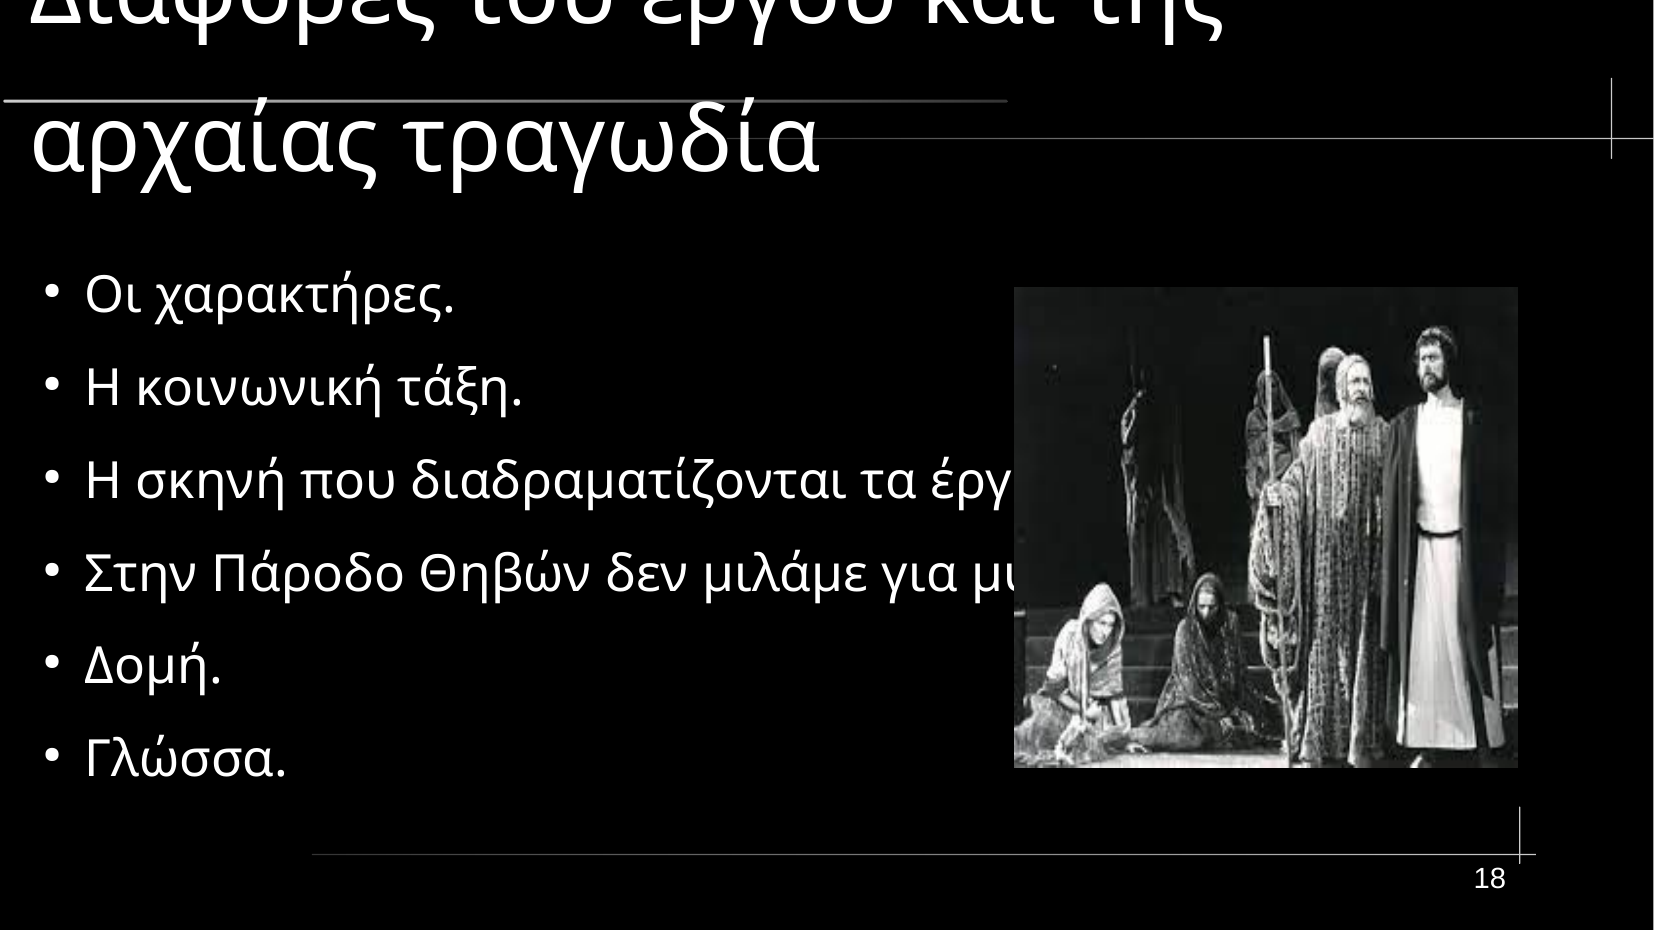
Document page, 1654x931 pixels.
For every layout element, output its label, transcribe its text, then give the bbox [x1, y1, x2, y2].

title Διαφορές του έργου και της αρχαίας τραγωδία [29, 8, 1595, 122]
list Οι χαρακτήρες. Η κοινωνική τάξη. Η σκηνή που διαδραματίζονται τα έργα. Στην Πάροδο Θηβών δεν μιλάμε για μύθο. Δομή. Γλώσσα. [29, 257, 1518, 798]
picture [1014, 287, 1518, 768]
